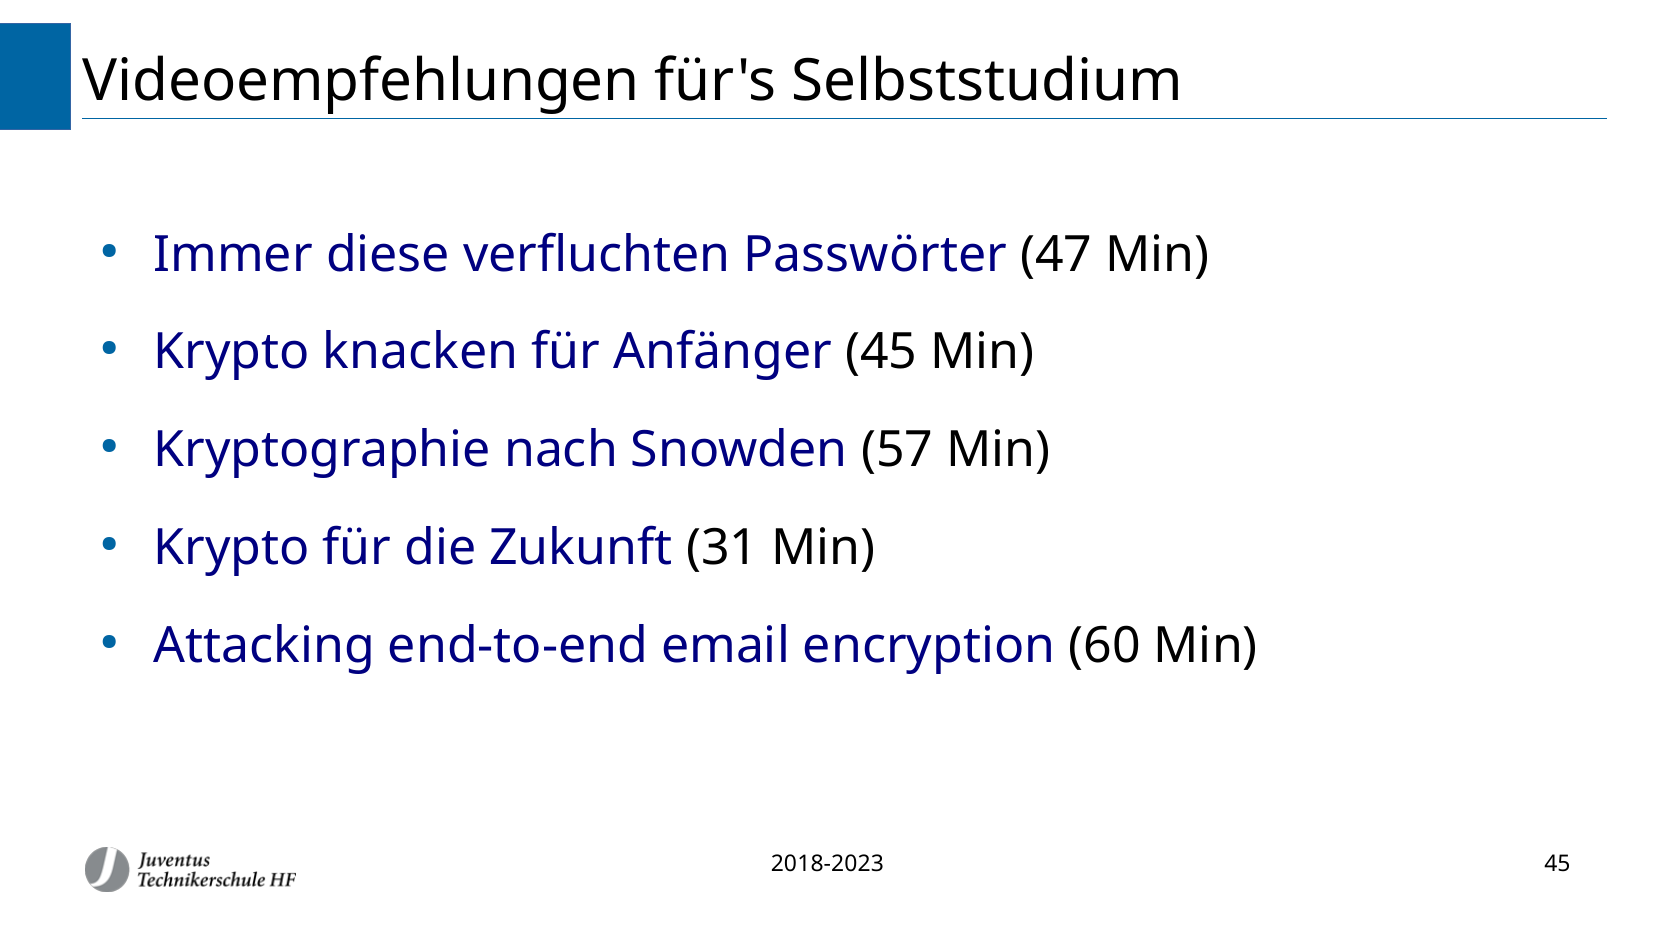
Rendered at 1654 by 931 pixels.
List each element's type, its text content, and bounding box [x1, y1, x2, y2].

list Immer diese verfluchten Passwörter (47 Min) Krypto knacken für Anfänger (45 Min) Kryptographie nach Snowden (57 Min) Krypto für die Zukunft (31 Min) Attacking end-to-end email encryption (60 Min) [82, 217, 1571, 758]
picture [85, 847, 296, 892]
title Videoempfehlungen für's Selbststudium [82, 37, 1571, 119]
